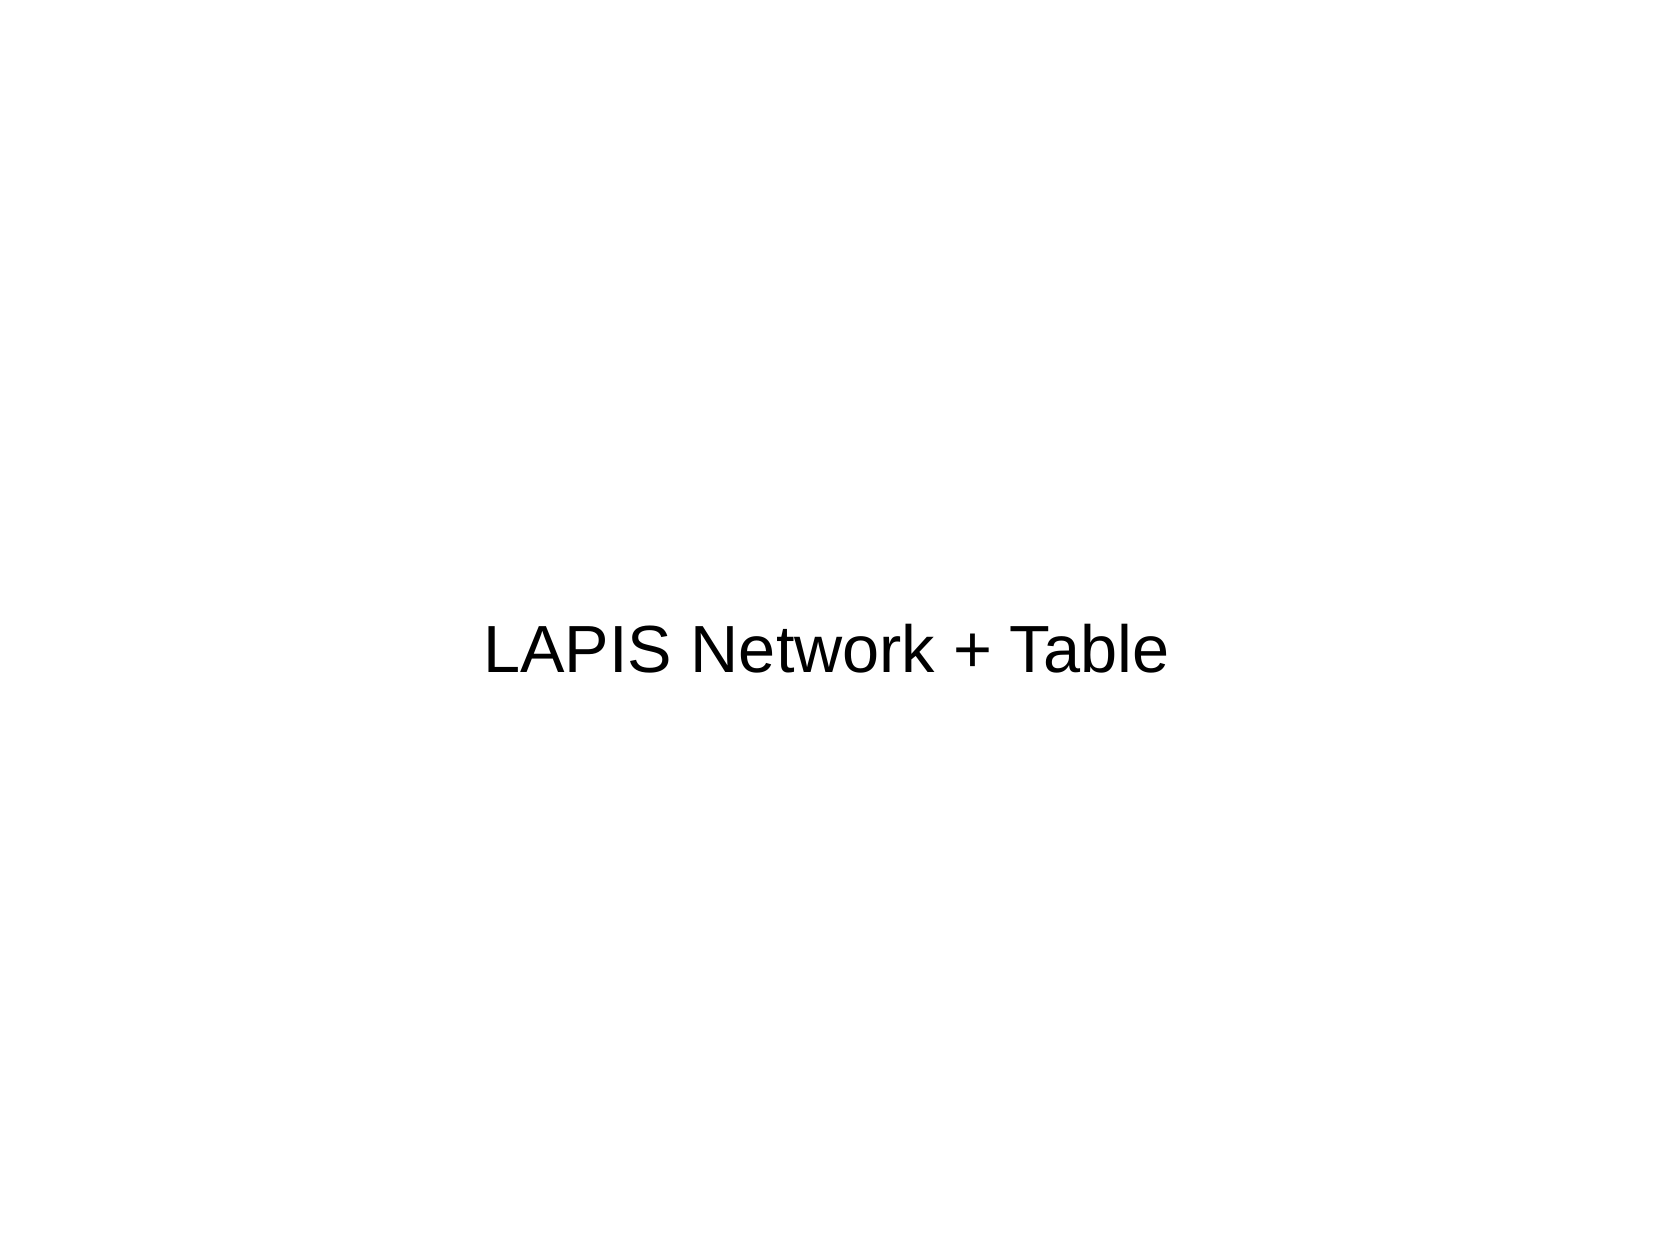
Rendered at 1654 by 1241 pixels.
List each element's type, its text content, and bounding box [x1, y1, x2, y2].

subtitle LAPIS Network + Table [82, 290, 1571, 1010]
